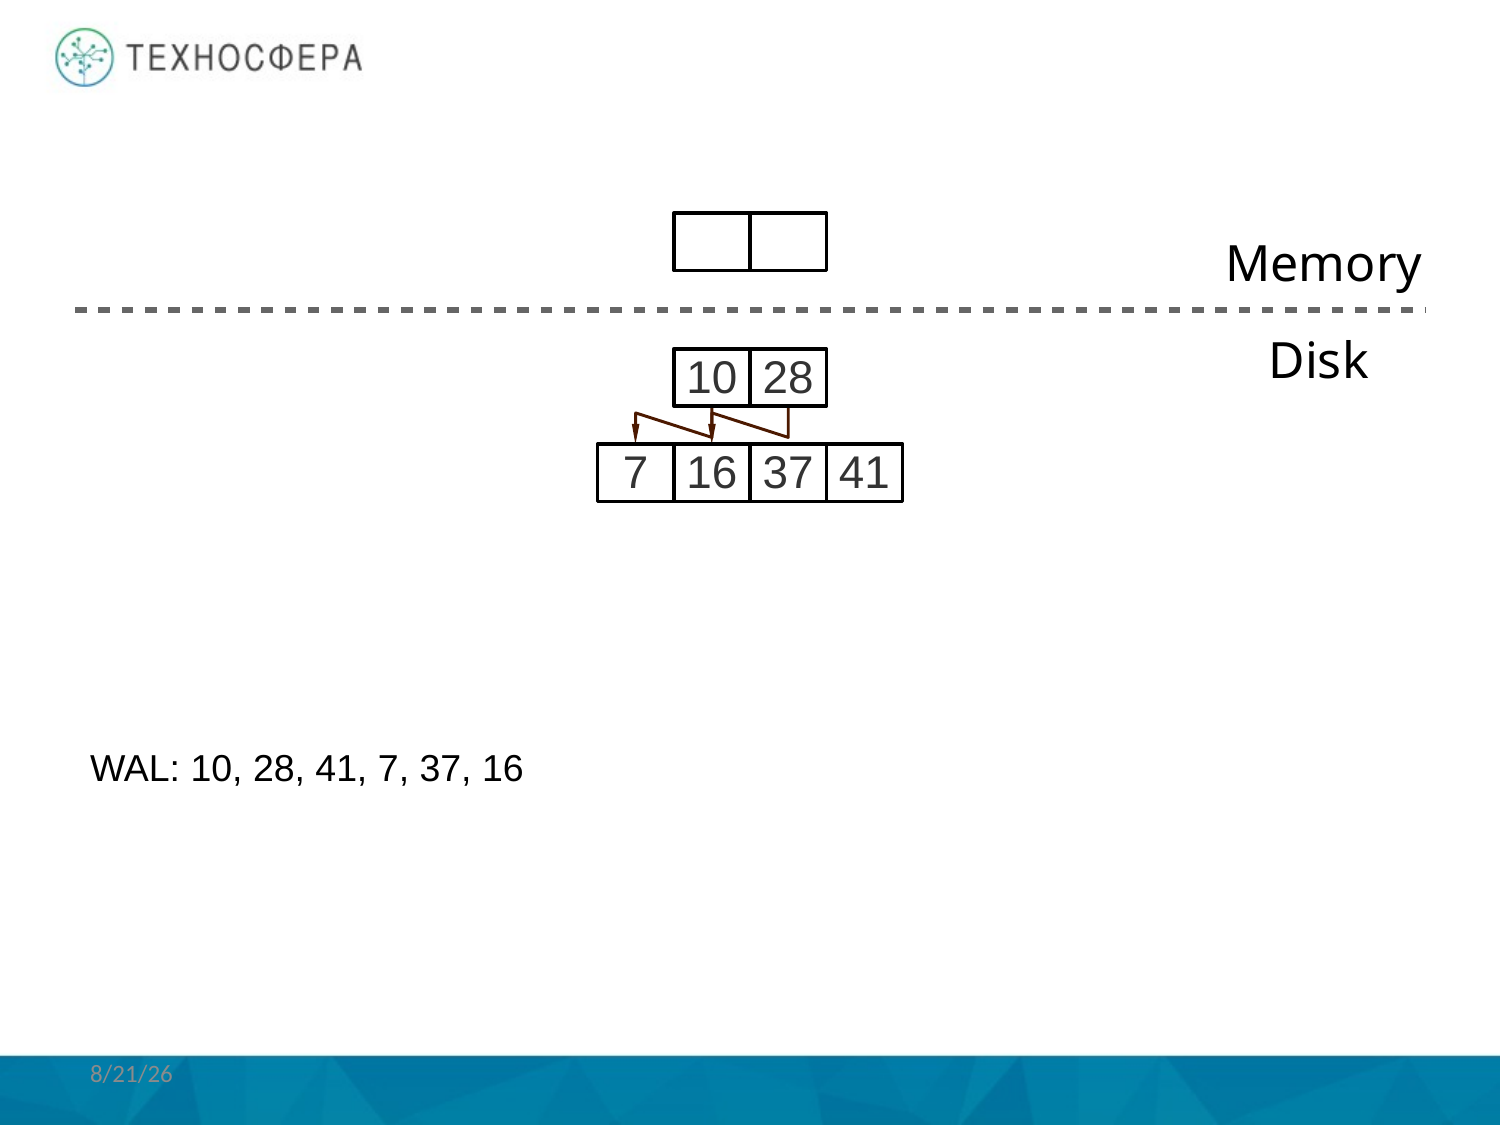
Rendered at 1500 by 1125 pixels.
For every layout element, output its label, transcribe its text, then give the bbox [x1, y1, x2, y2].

text_box 10 [673, 348, 750, 407]
text_box 28 [750, 348, 827, 407]
picture [0, 0, 1500, 1057]
text_box WAL: 10, 28, 41, 7, 37, 16 [75, 739, 1361, 797]
text_box 37 [750, 444, 826, 502]
text_box Disk [1253, 317, 1392, 394]
text_box 7 [597, 444, 673, 502]
text_box 16 [673, 444, 750, 502]
text_box Memory [1210, 220, 1443, 297]
text_box 41 [826, 444, 903, 502]
